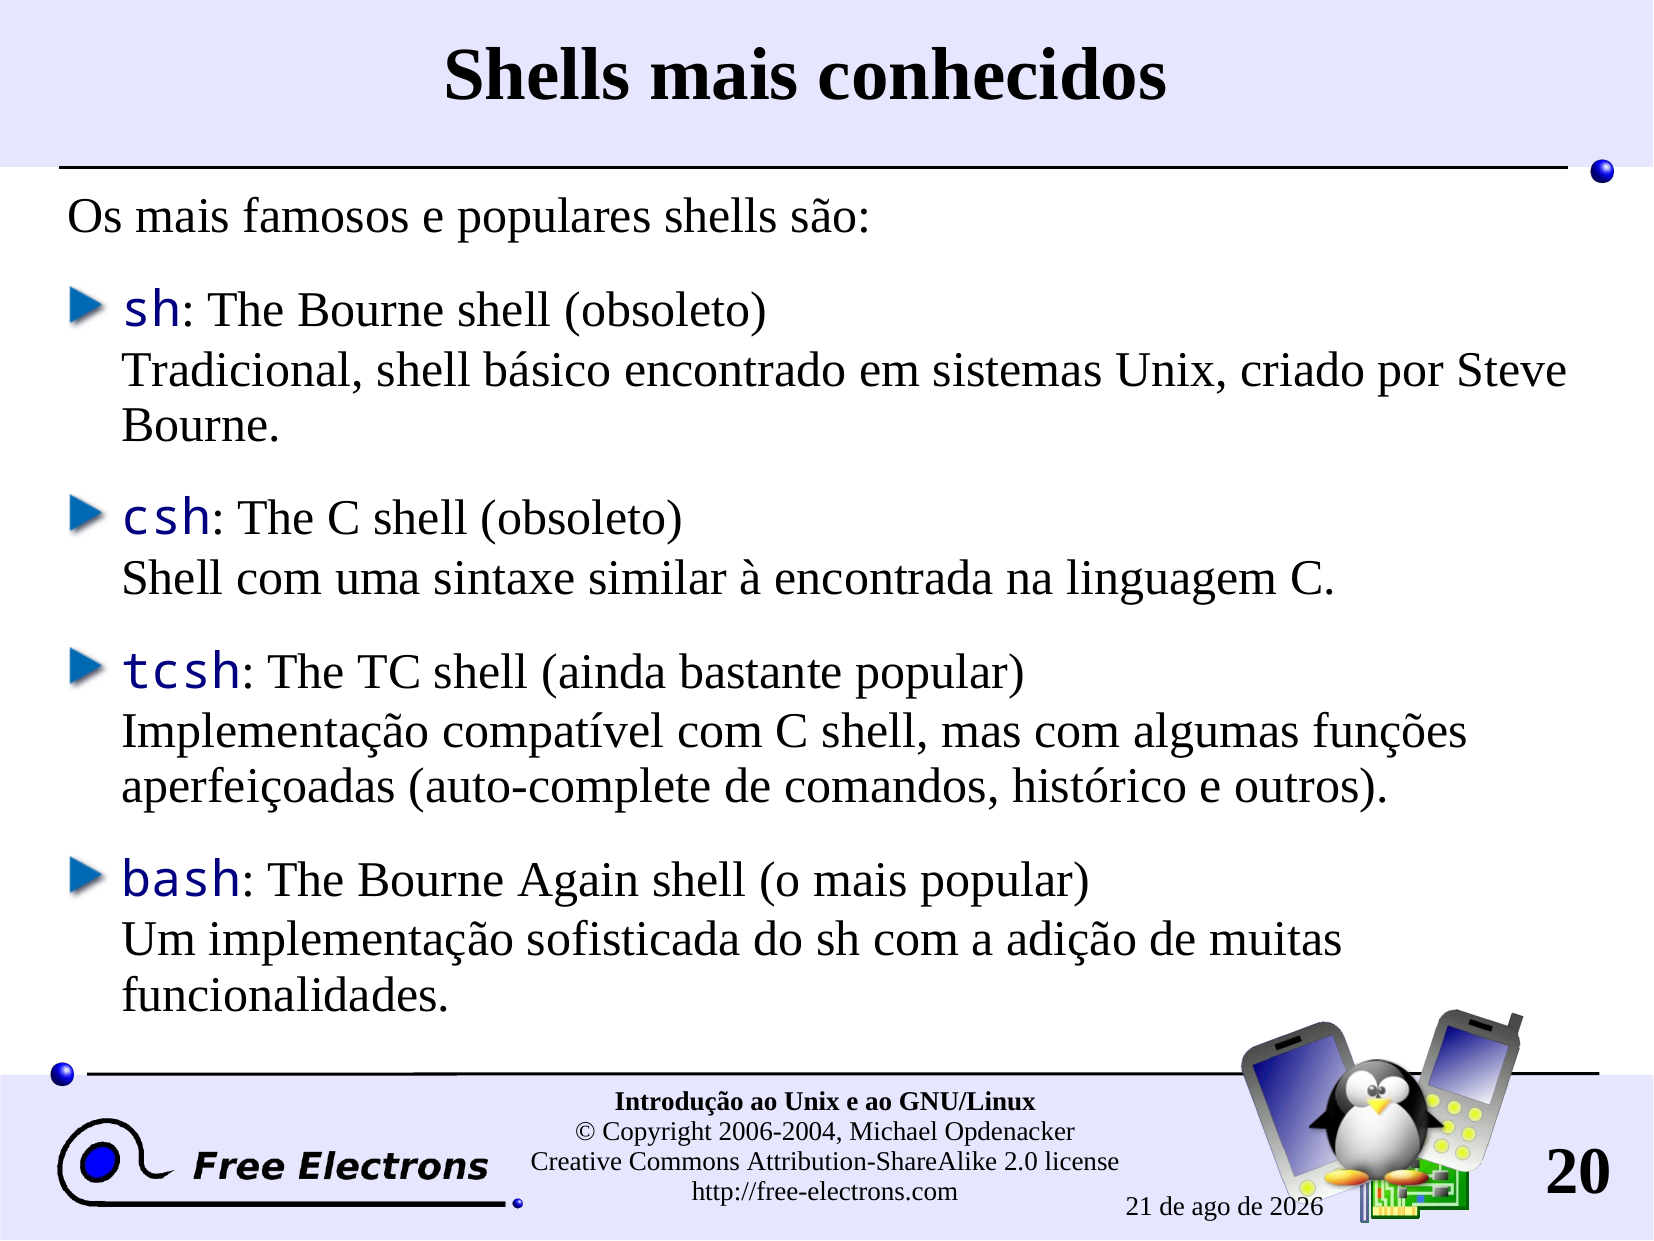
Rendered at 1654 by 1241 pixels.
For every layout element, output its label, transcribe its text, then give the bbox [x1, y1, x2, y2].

picture [1286, 1198, 1293, 1214]
title Shells mais conhecidos [60, 25, 1551, 124]
picture [50, 1107, 527, 1216]
picture [1235, 1077, 1518, 1241]
list Os mais famosos e populares shells são: sh: The Bourne shell (obsoleto) Tradicional, shell básico encontrado em sistemas Unix, criado por Steve Bourne. csh: The C shell (obsoleto) Shell com uma sintaxe similar à encontrada na linguagem C. tcsh: The TC shell (ainda bastante popular) Implementação compatível com C shell, mas com algumas funções aperfeiçoadas (auto-complete de comandos, histórico e outros). bash: The Bourne Again shell (o mais popular) Um implementação sofisticada do sh com a adição de muitas funcionalidades. [50, 188, 1608, 1077]
